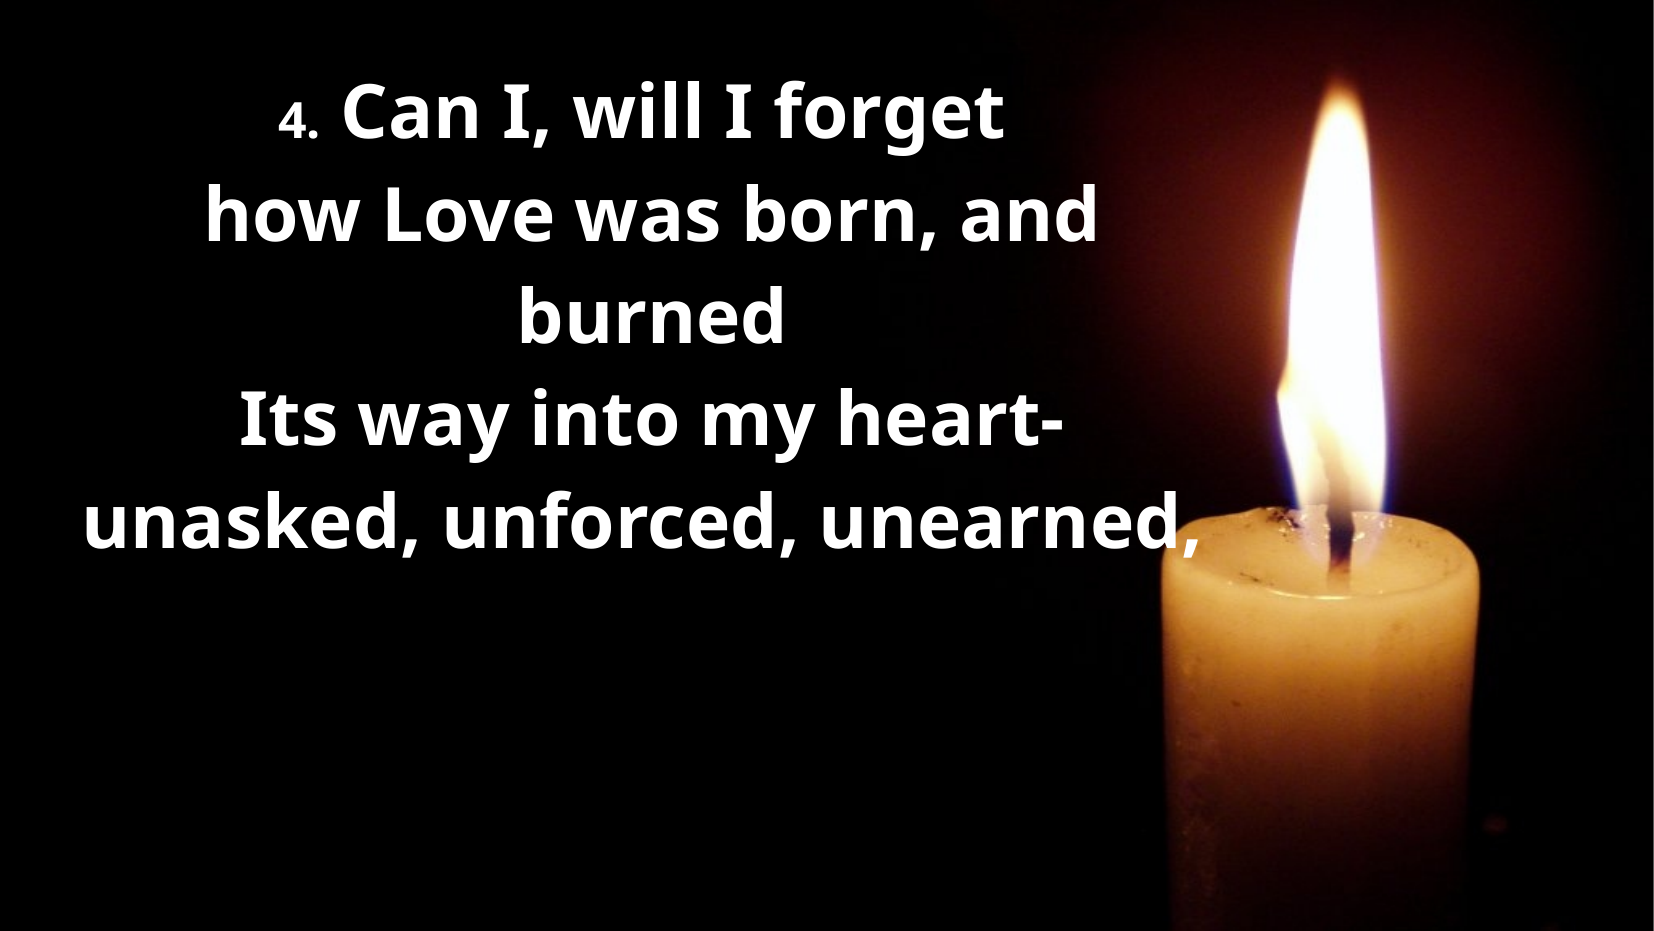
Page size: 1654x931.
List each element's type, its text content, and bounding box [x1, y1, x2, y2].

picture [0, 0, 1654, 931]
text_box 4. Can I, will I forget how Love was born, and burned Its way into my heart- unasked, unforced, unearned, [60, 51, 1246, 541]
